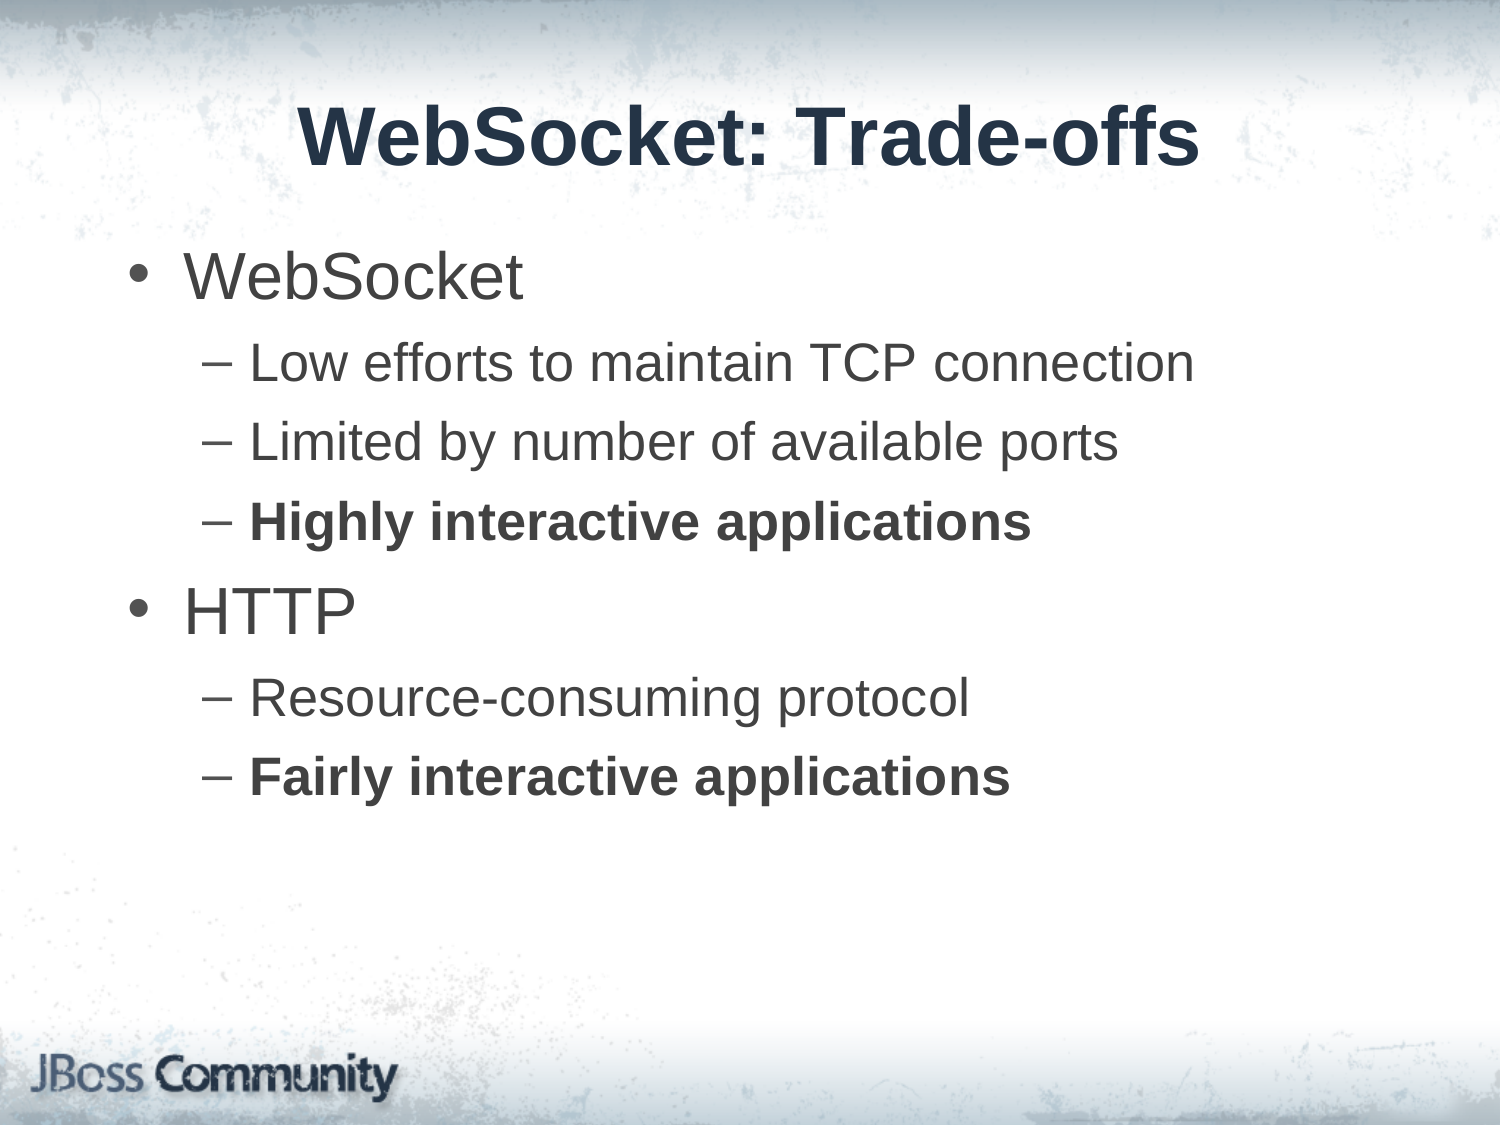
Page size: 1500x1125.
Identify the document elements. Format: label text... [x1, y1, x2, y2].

title WebSocket: Trade-offs [112, 38, 1388, 224]
picture [0, 0, 1500, 1125]
list WebSocket Low efforts to maintain TCP connection Limited by number of available ports Highly interactive applications HTTP Resource-consuming protocol Fairly interactive applications [112, 224, 1388, 1023]
